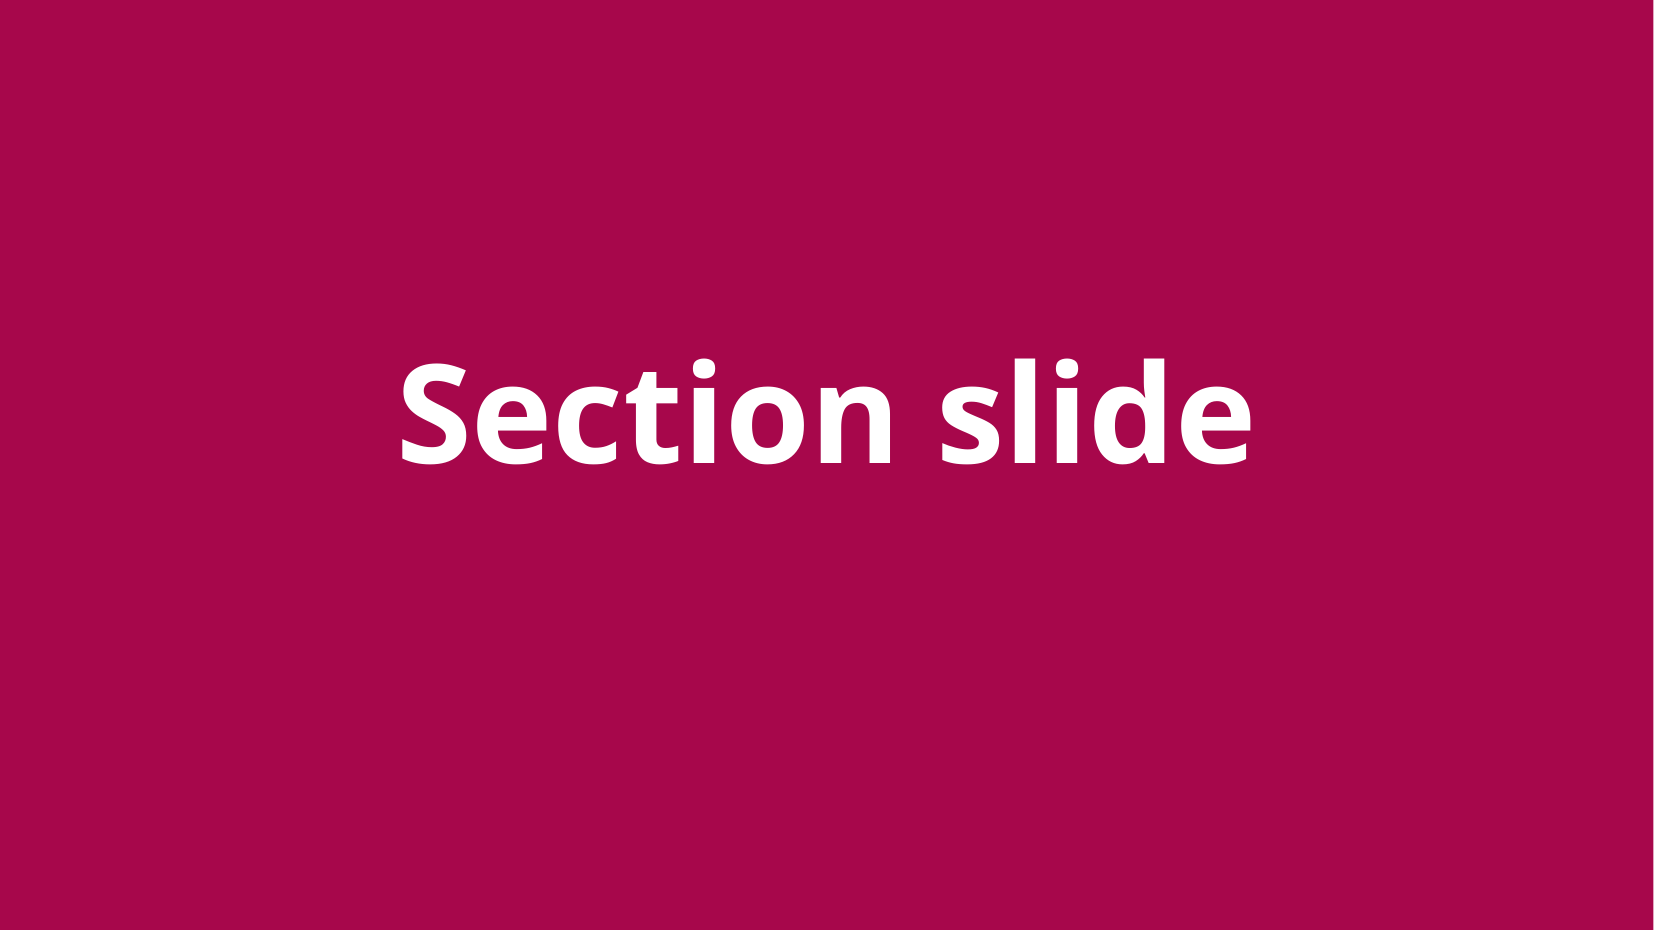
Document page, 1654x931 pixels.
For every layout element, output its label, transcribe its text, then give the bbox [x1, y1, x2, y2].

title Section slide [82, 323, 1571, 497]
